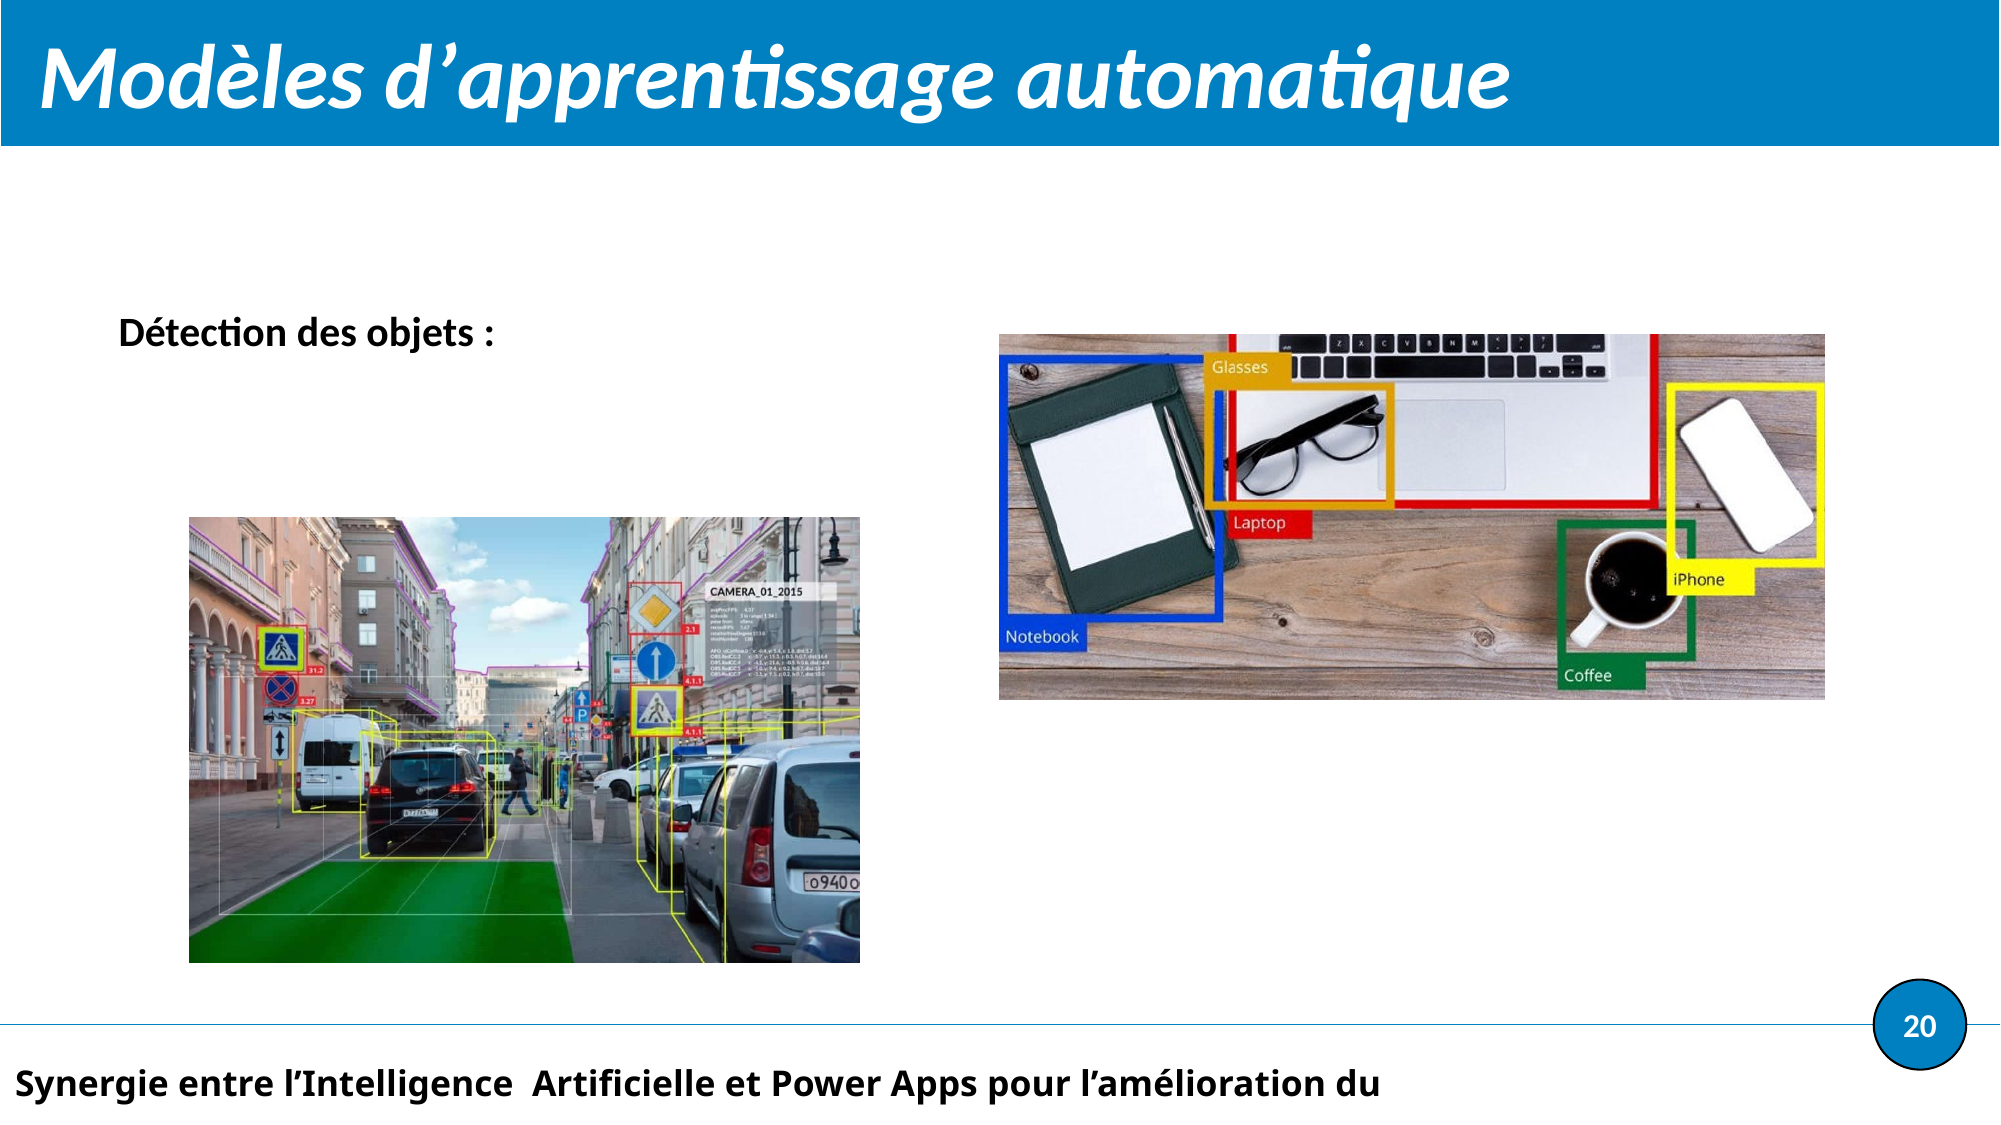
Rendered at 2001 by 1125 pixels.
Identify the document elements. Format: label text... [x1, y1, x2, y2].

text_box 20 [1873, 979, 1967, 1070]
text_box Modèles d’apprentissage automatique [0, 0, 2000, 147]
text_box Détection des objets : [103, 297, 946, 364]
picture [999, 334, 1825, 701]
picture [189, 517, 860, 964]
text_box Synergie entre l’Intelligence Artificielle et Power Apps pour l’amélioration du processus de recrutement [0, 1032, 1564, 1107]
